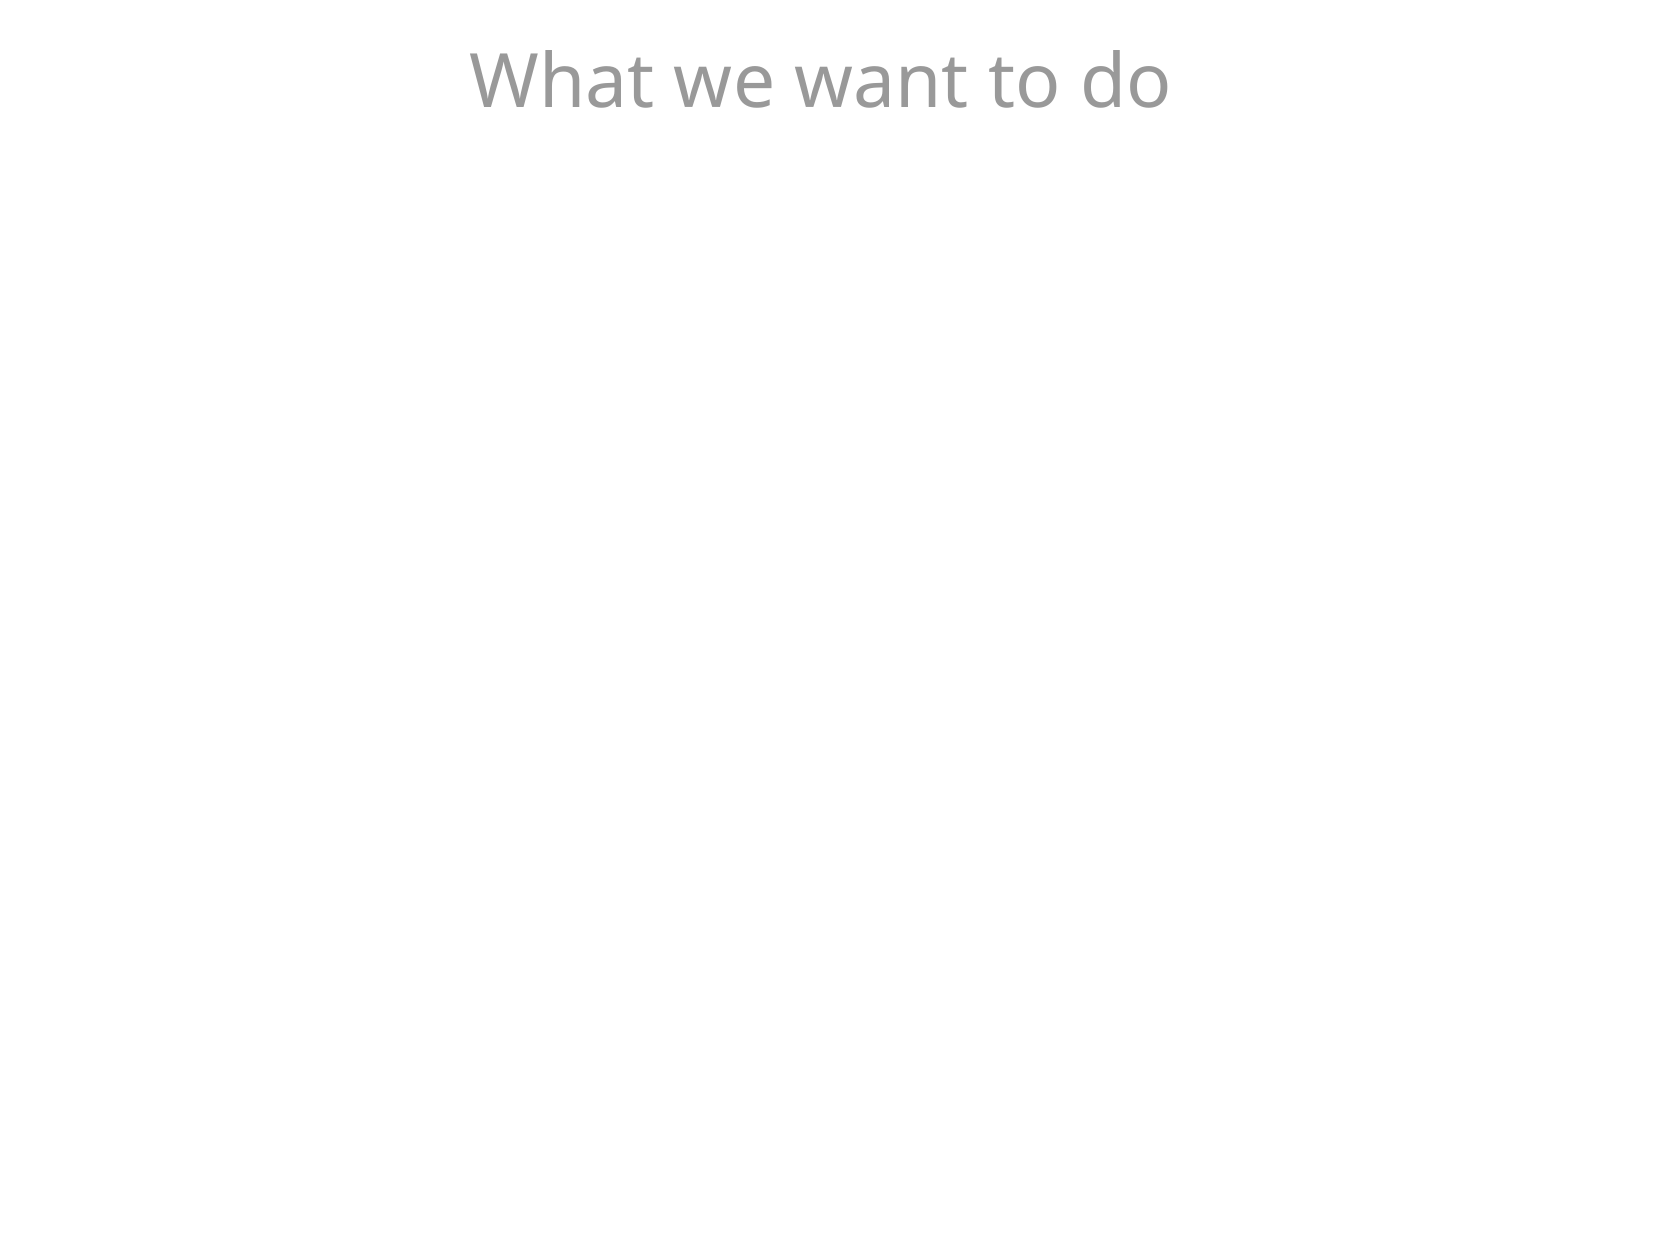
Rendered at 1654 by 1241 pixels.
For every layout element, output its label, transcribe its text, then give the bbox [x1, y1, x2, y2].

title What we want to do [76, 2, 1565, 154]
